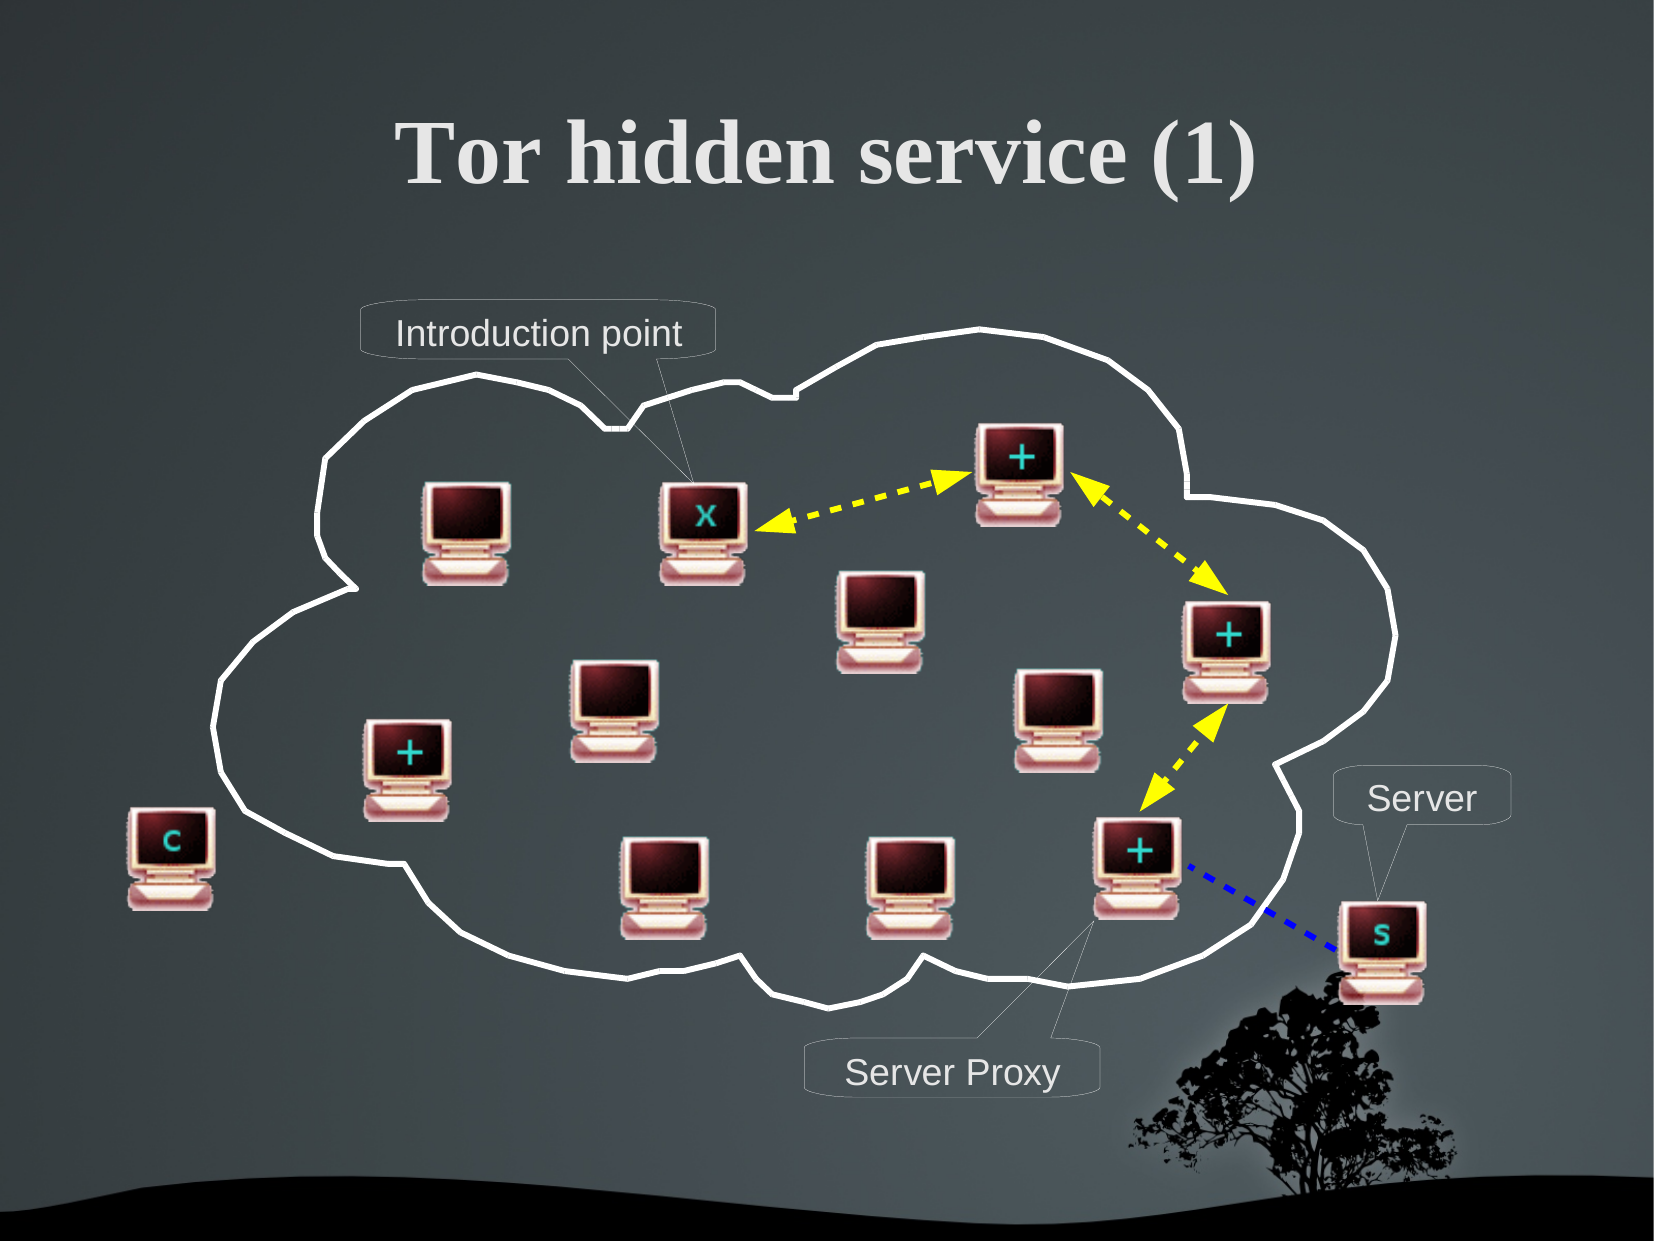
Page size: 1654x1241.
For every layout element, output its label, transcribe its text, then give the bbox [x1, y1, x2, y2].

chart [82, 290, 1573, 1109]
picture [0, 0, 1654, 1241]
title Tor hidden service (1) [82, 49, 1571, 257]
